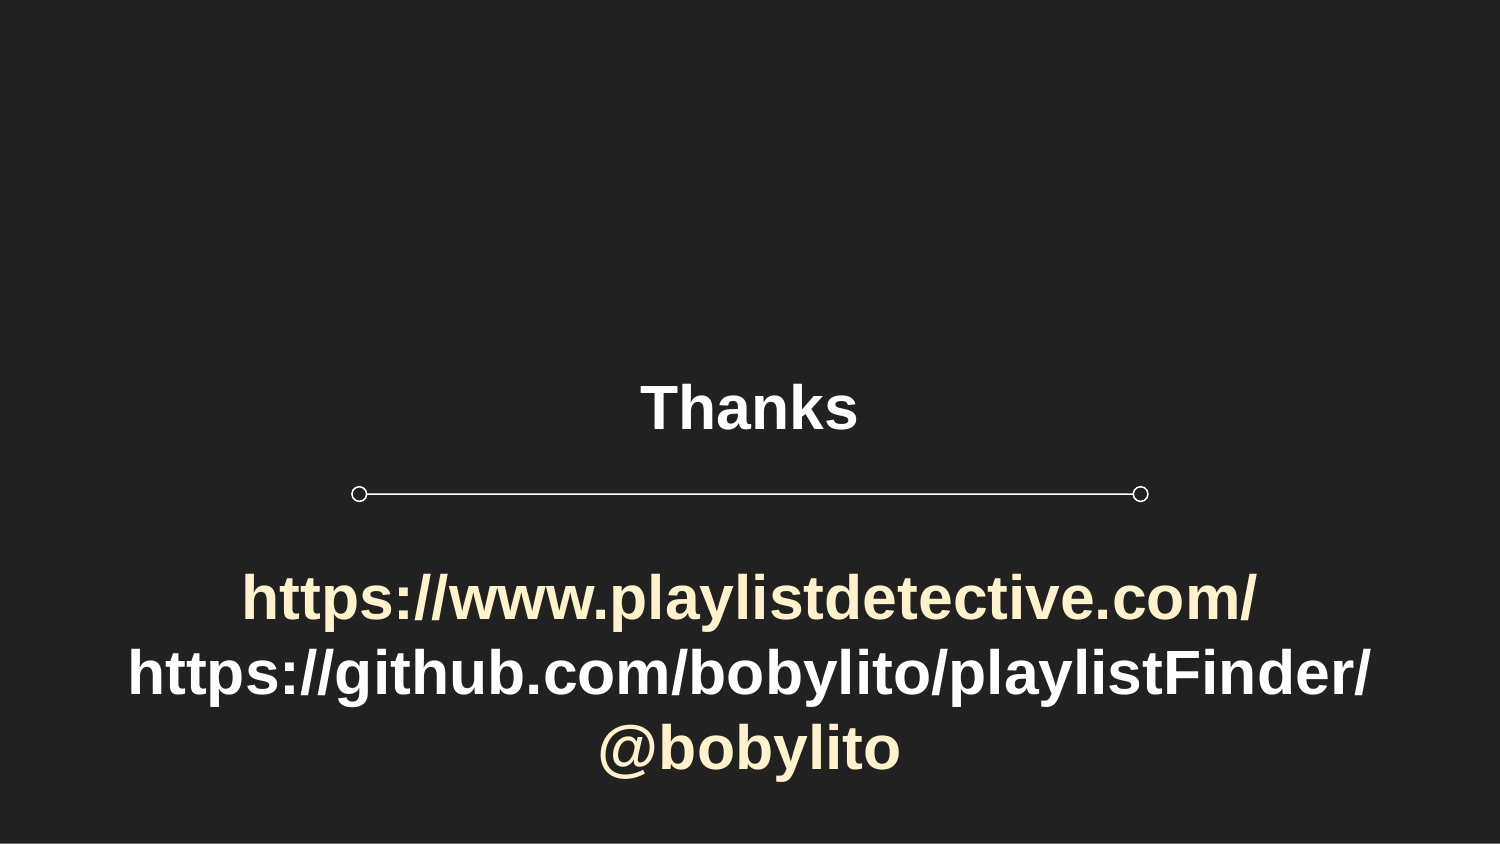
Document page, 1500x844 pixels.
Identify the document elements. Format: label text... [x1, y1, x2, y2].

title Thanks [208, 267, 1292, 458]
text_box https://www.playlistdetective.com/ https://github.com/bobylito/playlistFinder/ @bobylito [63, 542, 1437, 765]
